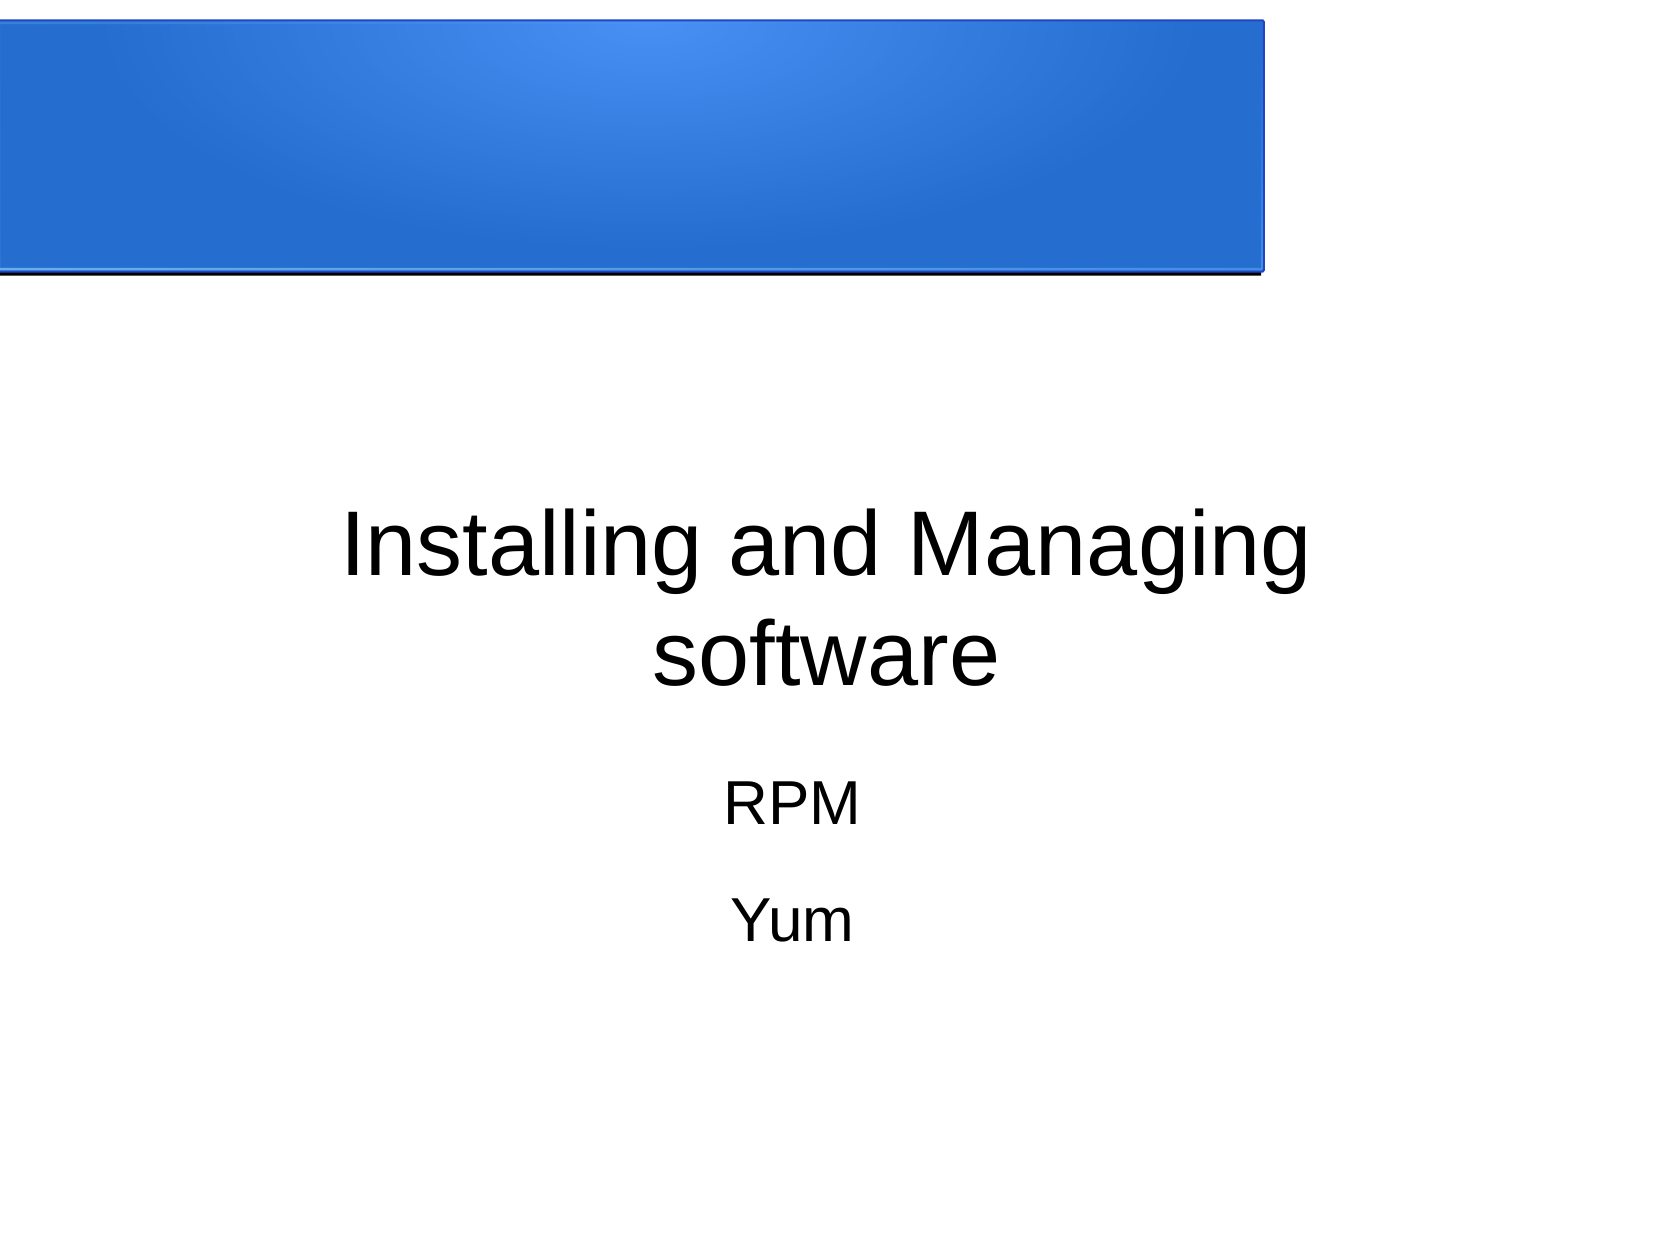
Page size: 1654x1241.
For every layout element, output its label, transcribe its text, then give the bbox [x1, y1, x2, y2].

title Installing and Managing software [213, 362, 1440, 826]
subtitle RPM Yum [213, 753, 1372, 1093]
